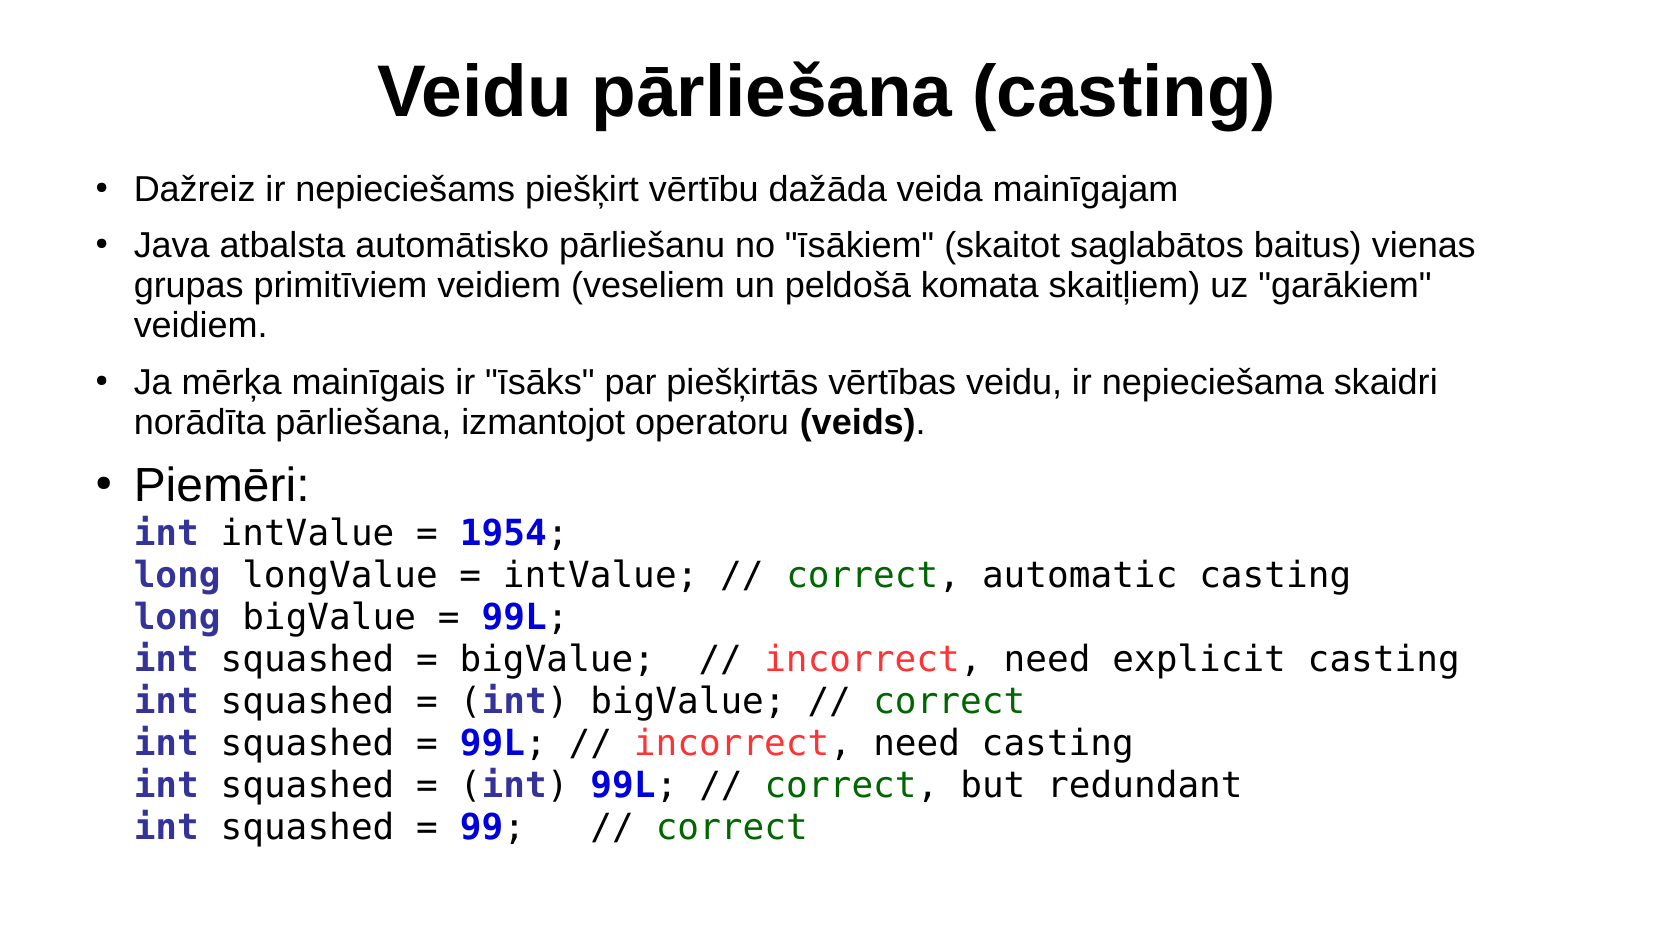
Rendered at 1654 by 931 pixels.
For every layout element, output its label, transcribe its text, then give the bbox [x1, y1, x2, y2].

title Veidu pārliešana (casting) [82, 37, 1571, 147]
list Dažreiz ir nepieciešams piešķirt vērtību dažāda veida mainīgajam Java atbalsta automātisko pārliešanu no "īsākiem" (skaitot saglabātos baitus) vienas grupas primitīviem veidiem (veseliem un peldošā komata skaitļiem) uz "garākiem" veidiem. Ja mērķa mainīgais ir "īsāks" par piešķirtās vērtības veidu, ir nepieciešama skaidri norādīta pārliešana, izmantojot operatoru (veids). Piemēri: int intValue = 1954; long longValue = intValue; // correct, automatic casting long bigValue = 99L; int squashed = bigValue; // incorrect, need explicit casting int squashed = (int) bigValue; // correct int squashed = 99L; // incorrect, need casting int squashed = (int) 99L; // correct, but redundant int squashed = 99; // correct [82, 168, 1538, 889]
